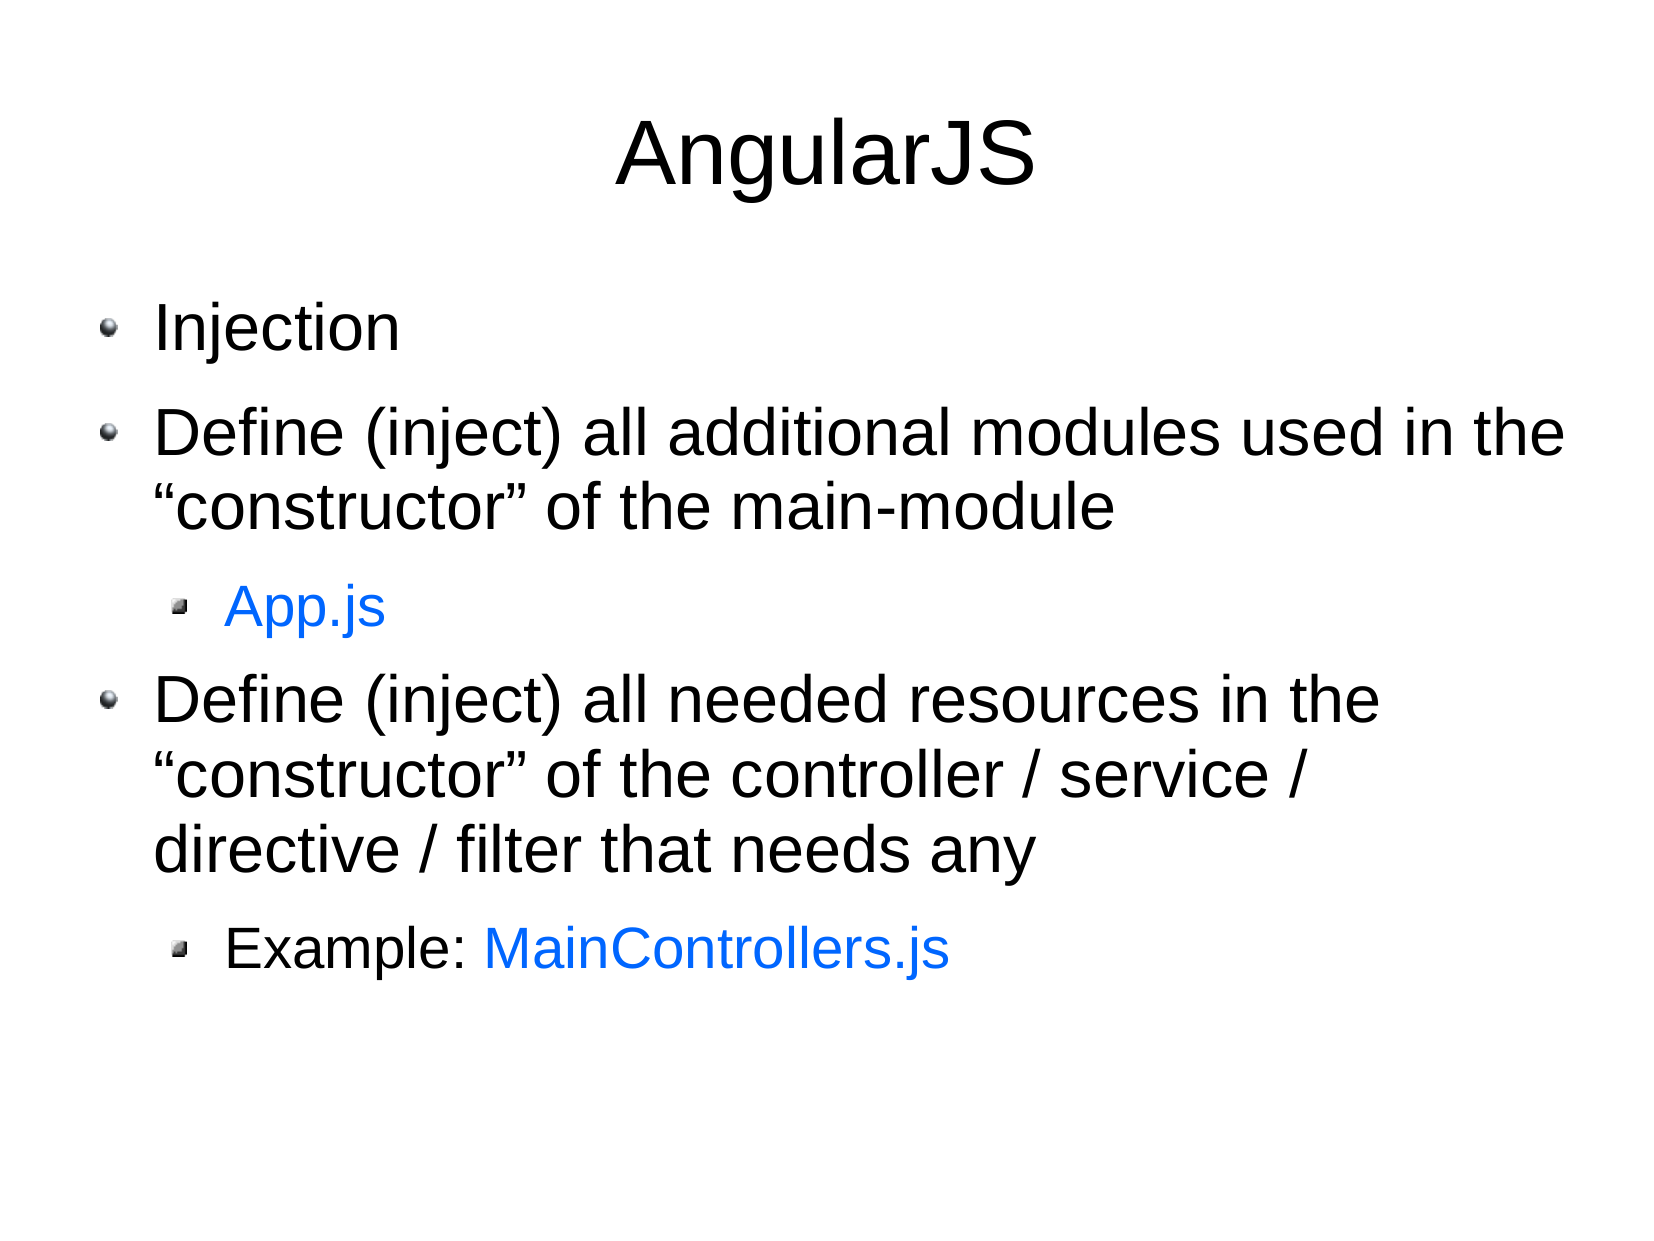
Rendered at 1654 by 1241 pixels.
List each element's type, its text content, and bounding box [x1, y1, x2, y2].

title AngularJS [82, 49, 1571, 257]
list Injection Define (inject) all additional modules used in the “constructor” of the main-module App.js Define (inject) all needed resources in the “constructor” of the controller / service / directive / filter that needs any Example: MainControllers.js [82, 290, 1571, 1010]
